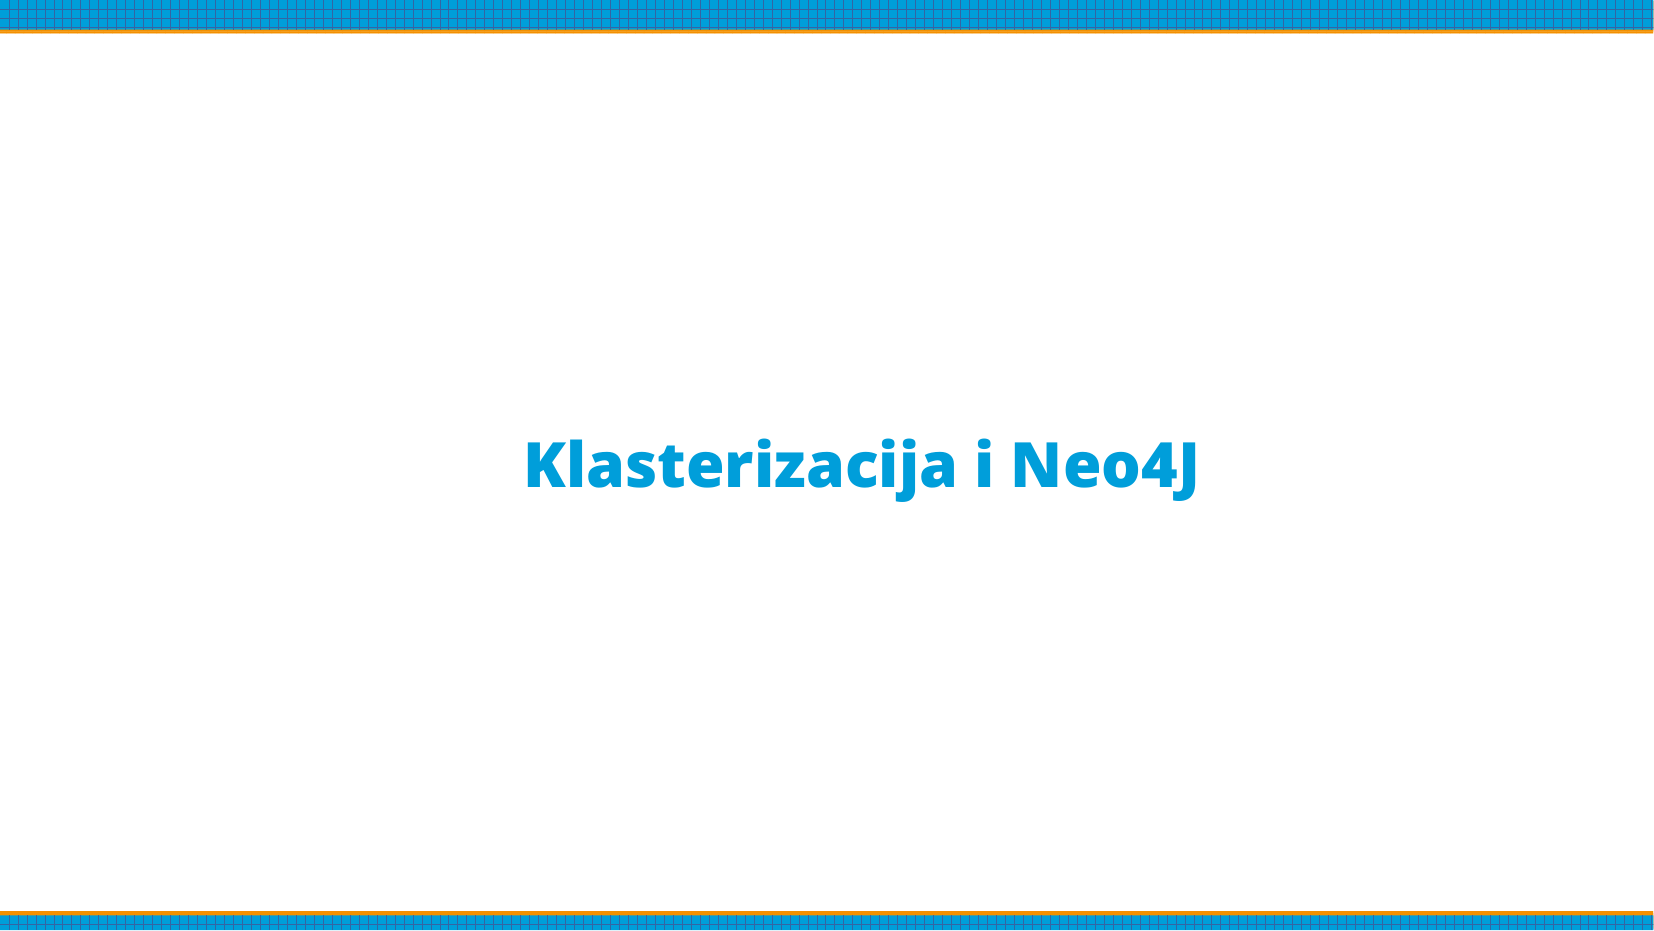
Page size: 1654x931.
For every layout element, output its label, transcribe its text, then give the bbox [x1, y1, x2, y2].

subtitle Klasterizacija i Neo4J [82, 103, 1571, 824]
